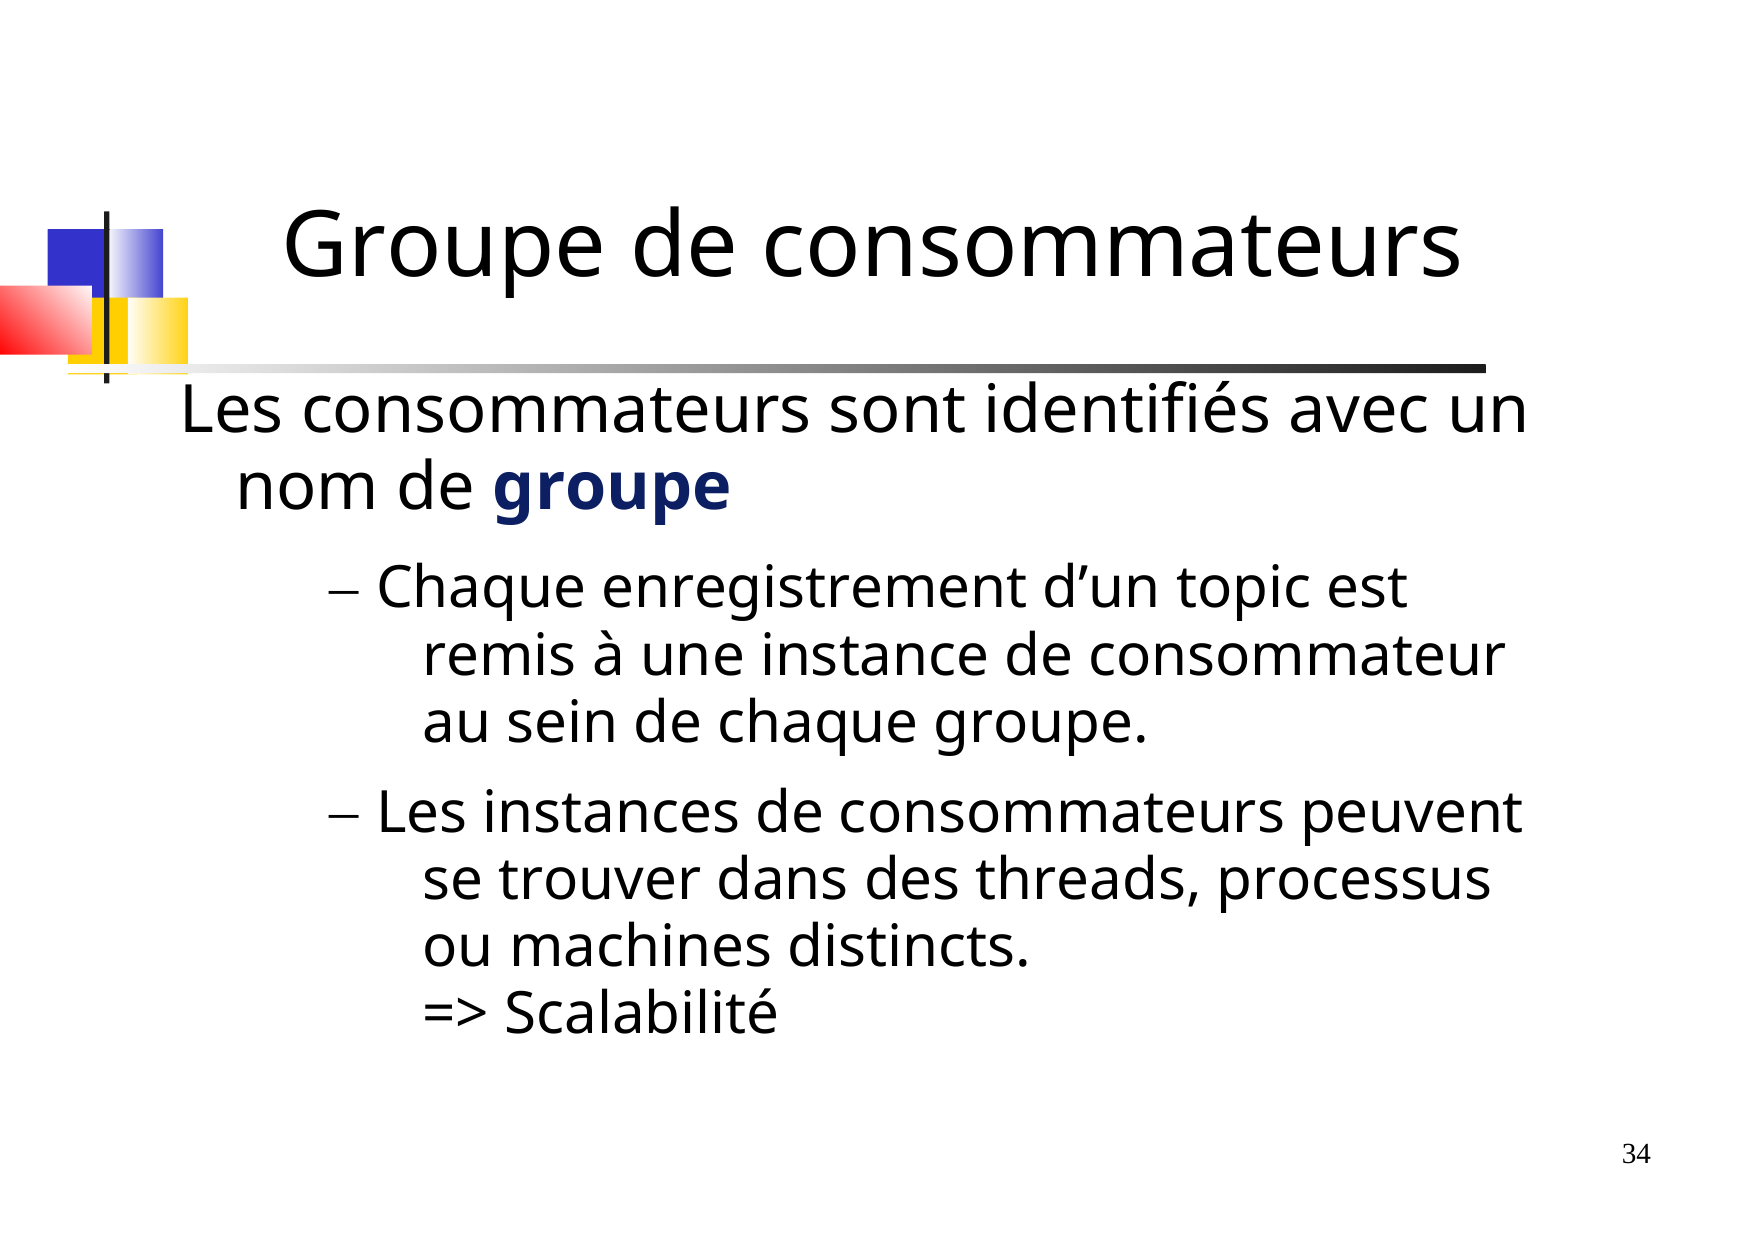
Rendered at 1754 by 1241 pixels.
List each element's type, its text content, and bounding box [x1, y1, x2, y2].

title Groupe de consommateurs [179, 139, 1567, 351]
list Les consommateurs sont identifiés avec un nom de groupe Chaque enregistrement d’un topic est remis à une instance de consommateur au sein de chaque groupe. Les instances de consommateurs peuvent se trouver dans des threads, processus ou machines distincts. => Scalabilité [179, 371, 1567, 1091]
